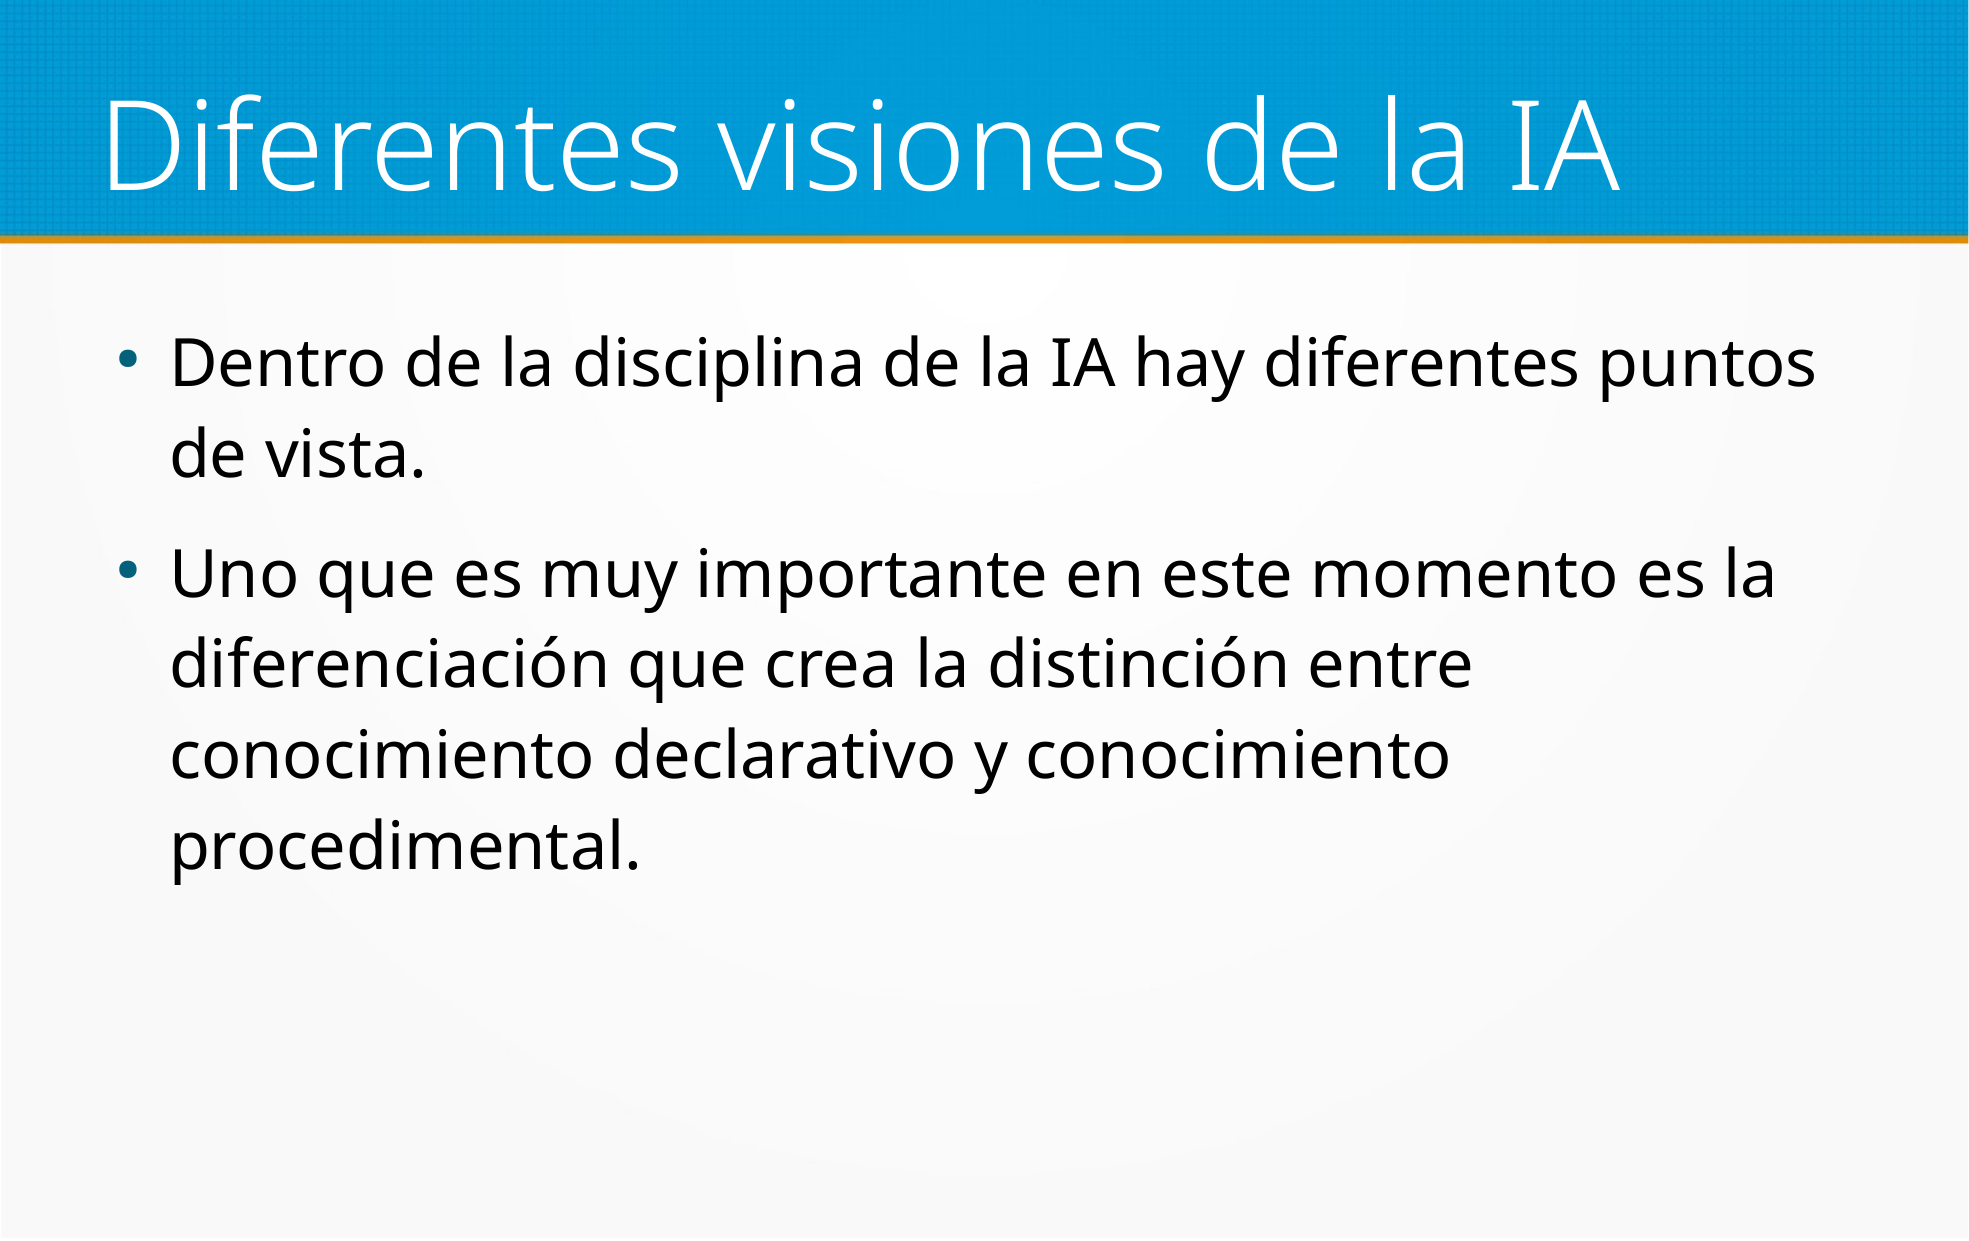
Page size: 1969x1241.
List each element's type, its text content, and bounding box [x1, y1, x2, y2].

list Dentro de la disciplina de la IA hay diferentes puntos de vista. Uno que es muy importante en este momento es la diferenciación que crea la distinción entre conocimiento declarativo y conocimiento procedimental. [98, 315, 1861, 1081]
picture [0, 233, 1969, 1241]
title Diferentes visiones de la IA [98, 19, 1870, 227]
